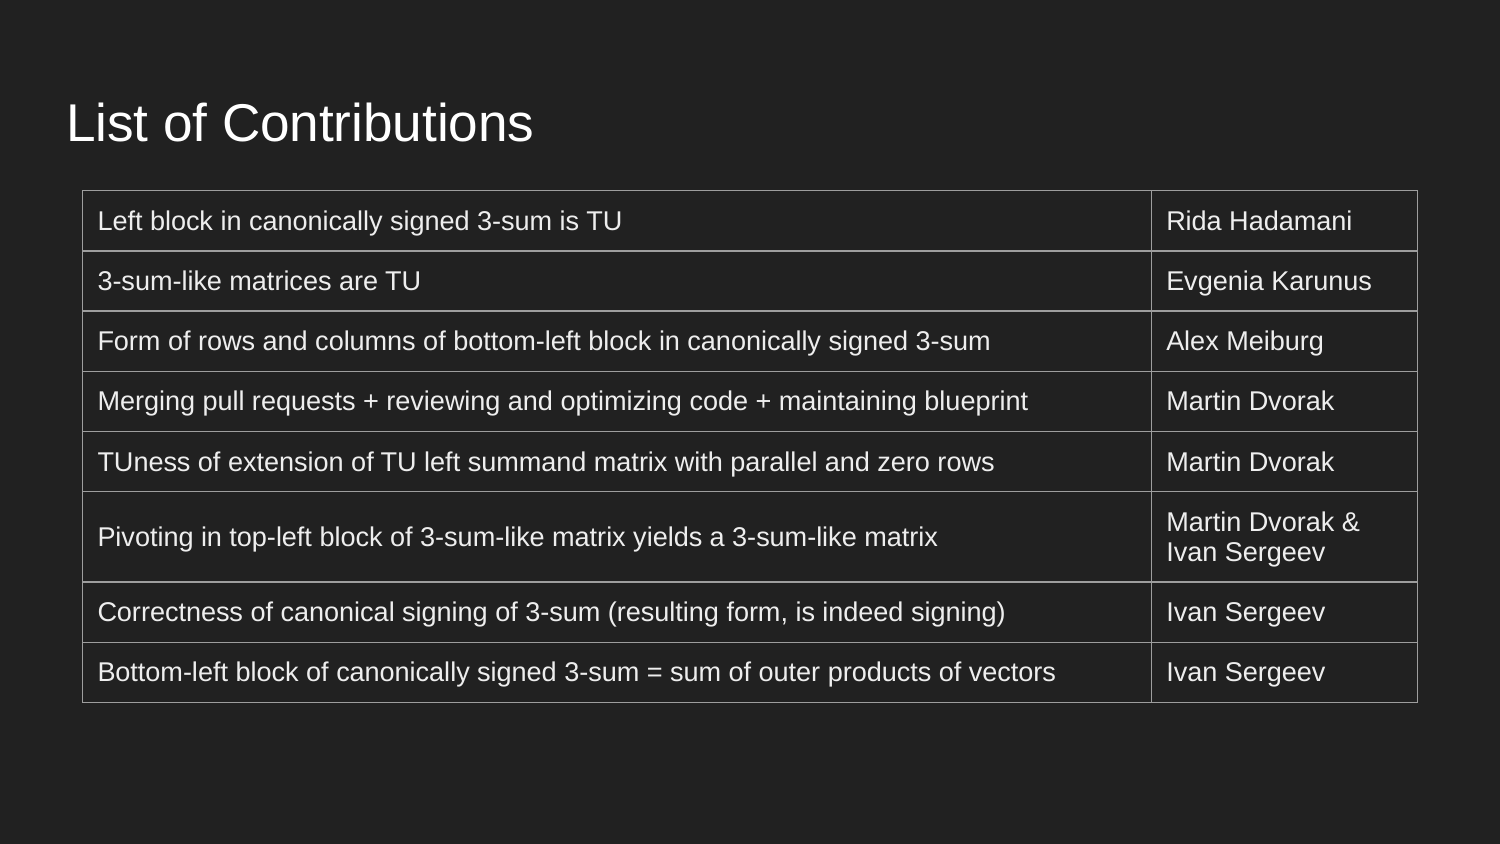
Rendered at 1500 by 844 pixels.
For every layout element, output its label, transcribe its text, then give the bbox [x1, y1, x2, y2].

table_cell Martin Dvorak [1152, 372, 1417, 431]
table_cell Evgenia Karunus [1152, 252, 1417, 310]
table_cell Bottom-left block of canonically signed 3-sum = sum of outer products of vectors [83, 643, 1151, 702]
table_cell Martin Dvorak [1152, 432, 1417, 491]
table_header Left block in canonically signed 3-sum is TU [83, 191, 1151, 250]
table_cell Merging pull requests + reviewing and optimizing code + maintaining blueprint [83, 372, 1151, 431]
title List of Contributions [51, 72, 1449, 167]
table_header Rida Hadamani [1152, 191, 1417, 250]
table_cell Pivoting in top-left block of 3-sum-like matrix yields a 3-sum-like matrix [83, 492, 1151, 581]
table_cell 3-sum-like matrices are TU [83, 252, 1151, 310]
table_cell Martin Dvorak & Ivan Sergeev [1152, 492, 1417, 581]
table_cell Ivan Sergeev [1152, 583, 1417, 642]
table_cell Alex Meiburg [1152, 312, 1417, 371]
table_cell TUness of extension of TU left summand matrix with parallel and zero rows [83, 432, 1151, 491]
table_cell Ivan Sergeev [1152, 643, 1417, 702]
table_cell Correctness of canonical signing of 3-sum (resulting form, is indeed signing) [83, 583, 1151, 642]
table_cell Form of rows and columns of bottom-left block in canonically signed 3-sum [83, 312, 1151, 371]
